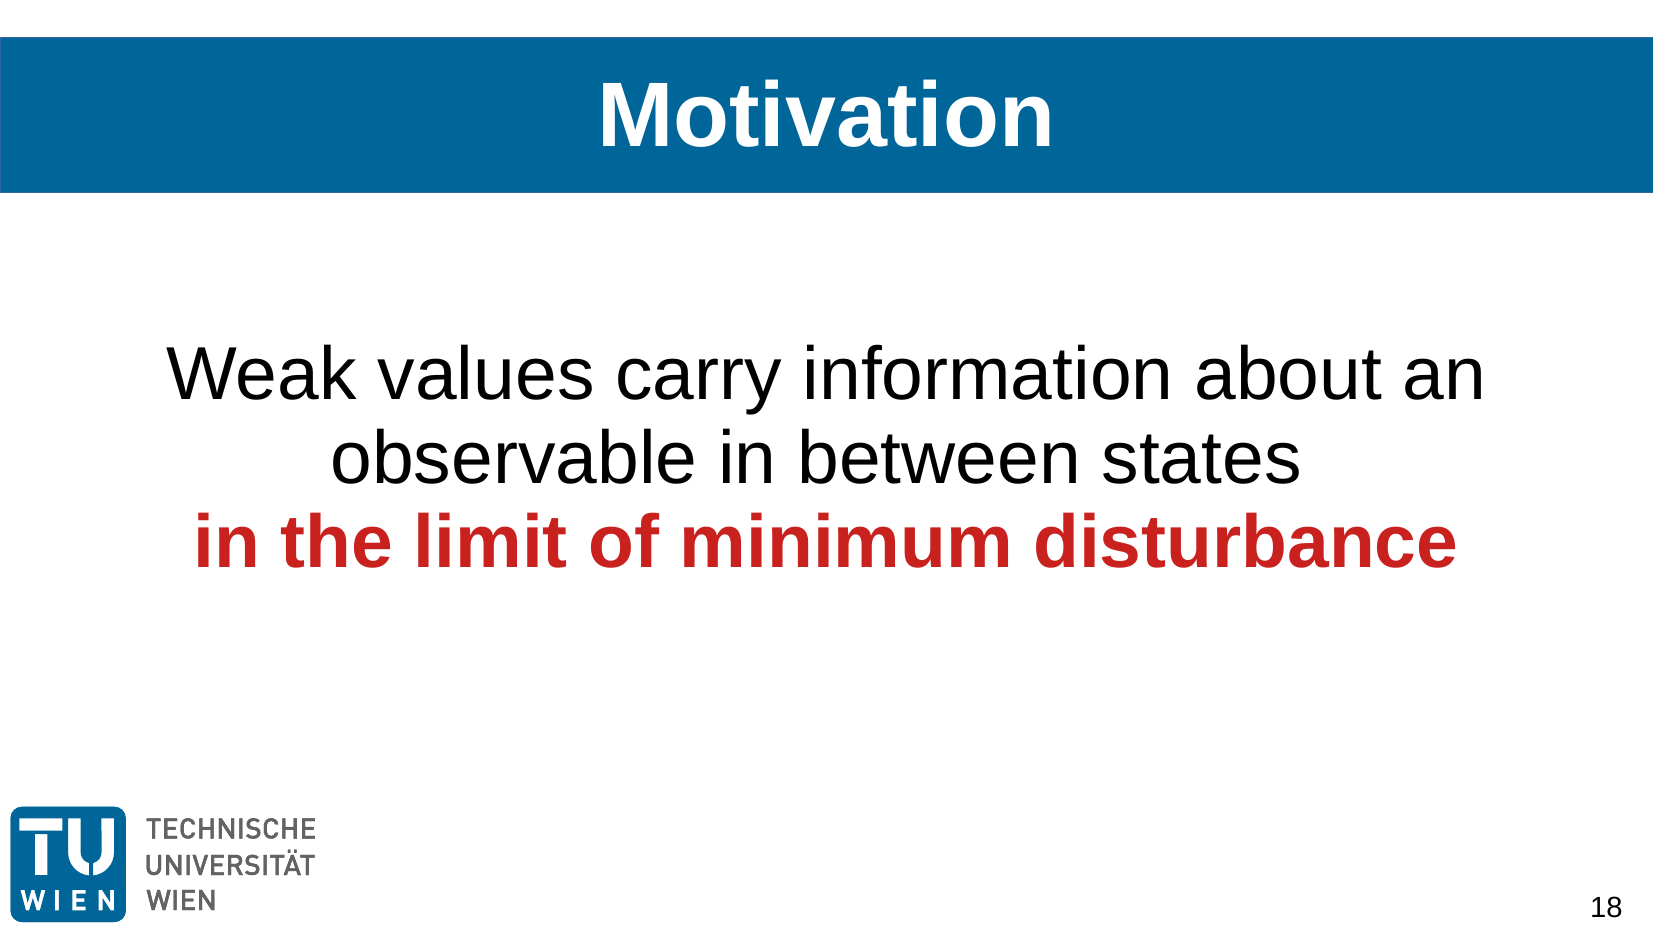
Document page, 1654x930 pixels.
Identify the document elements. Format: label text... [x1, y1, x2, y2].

title Motivation [0, 37, 1653, 193]
list Weak values carry information about an observable in between states in the limit of minimum disturbance [82, 332, 1571, 599]
